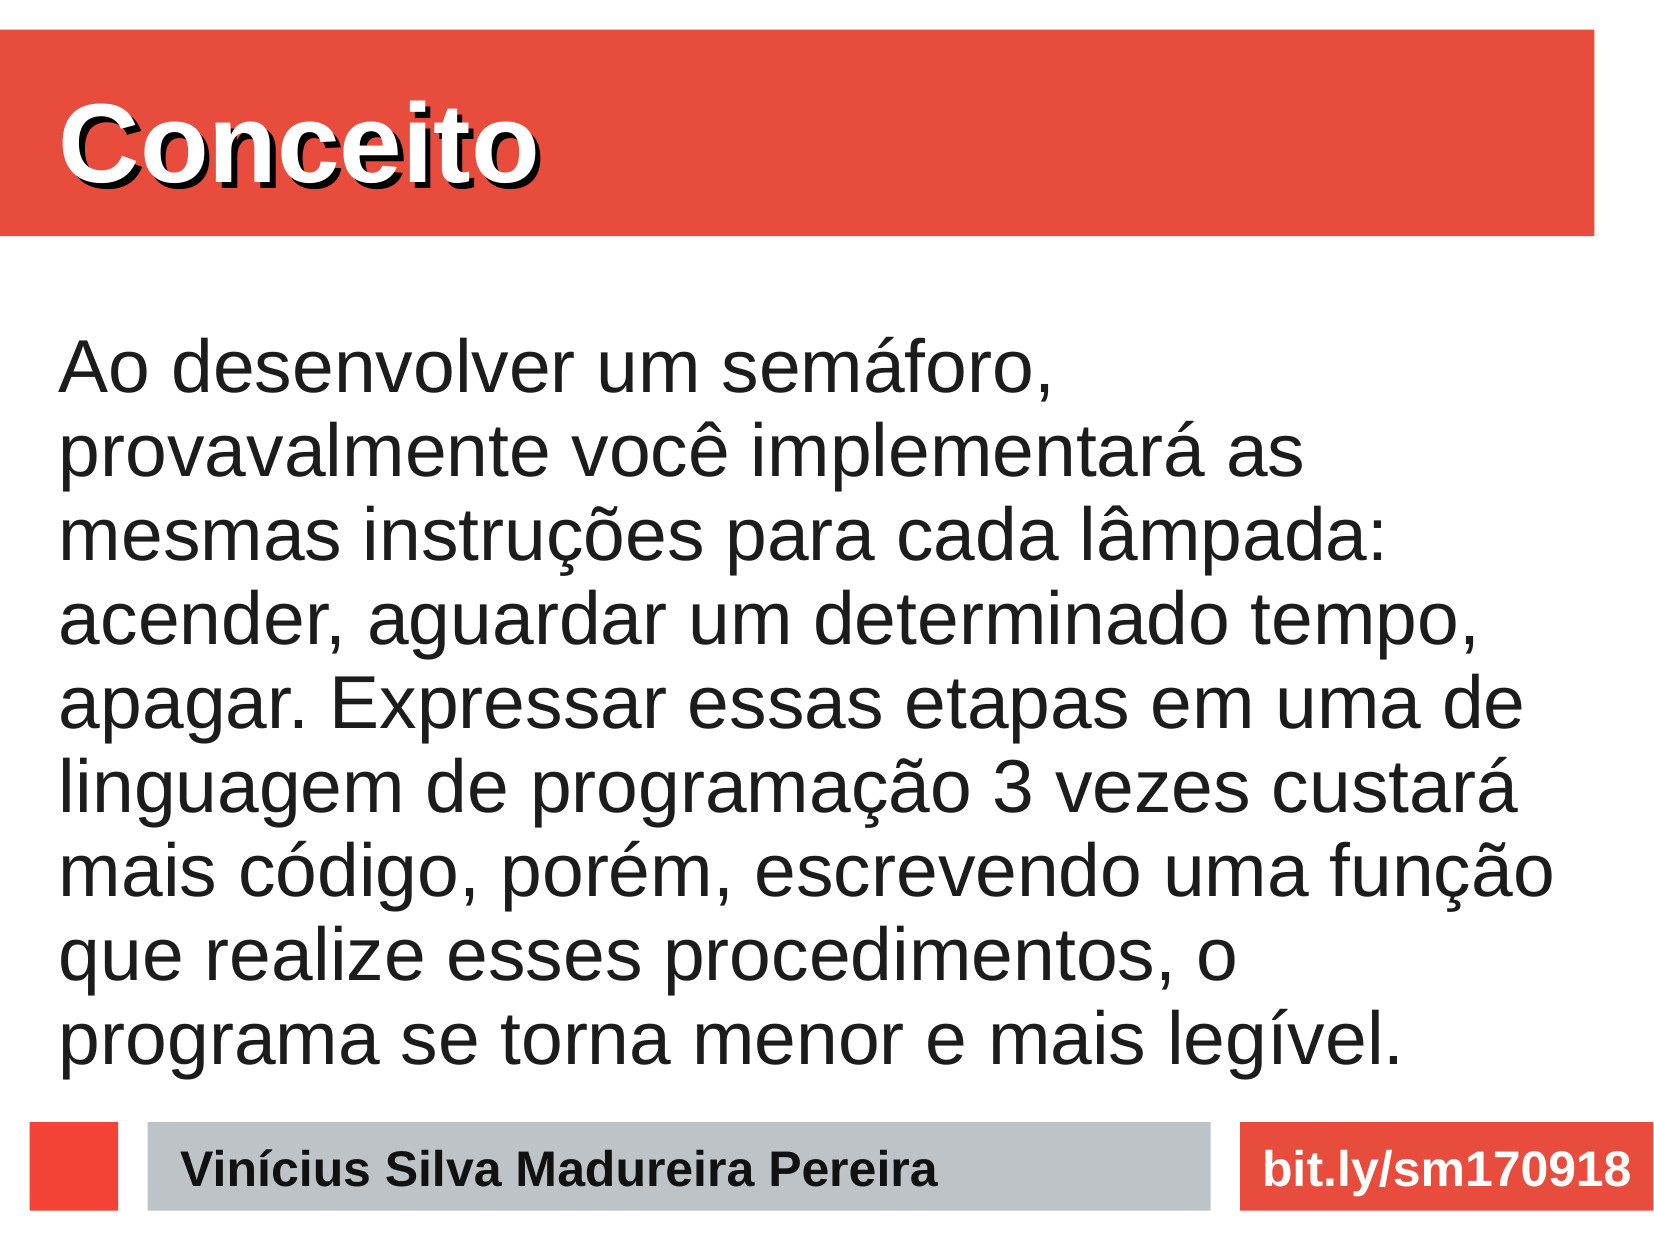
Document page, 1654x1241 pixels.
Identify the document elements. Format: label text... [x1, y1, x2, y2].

text_box Vinícius Silva Madureira Pereira [165, 1133, 1170, 1205]
text_box bit.ly/sm170918 [1228, 1133, 1654, 1205]
title Conceito [59, 59, 1595, 207]
list Ao desenvolver um semáforo, provavalmente você implementará as mesmas instruções para cada lâmpada: acender, aguardar um determinado tempo, apagar. Expressar essas etapas em uma de linguagem de programação 3 vezes custará mais código, porém, escrevendo uma função que realize esses procedimentos, o programa se torna menor e mais legível. [59, 324, 1565, 1093]
